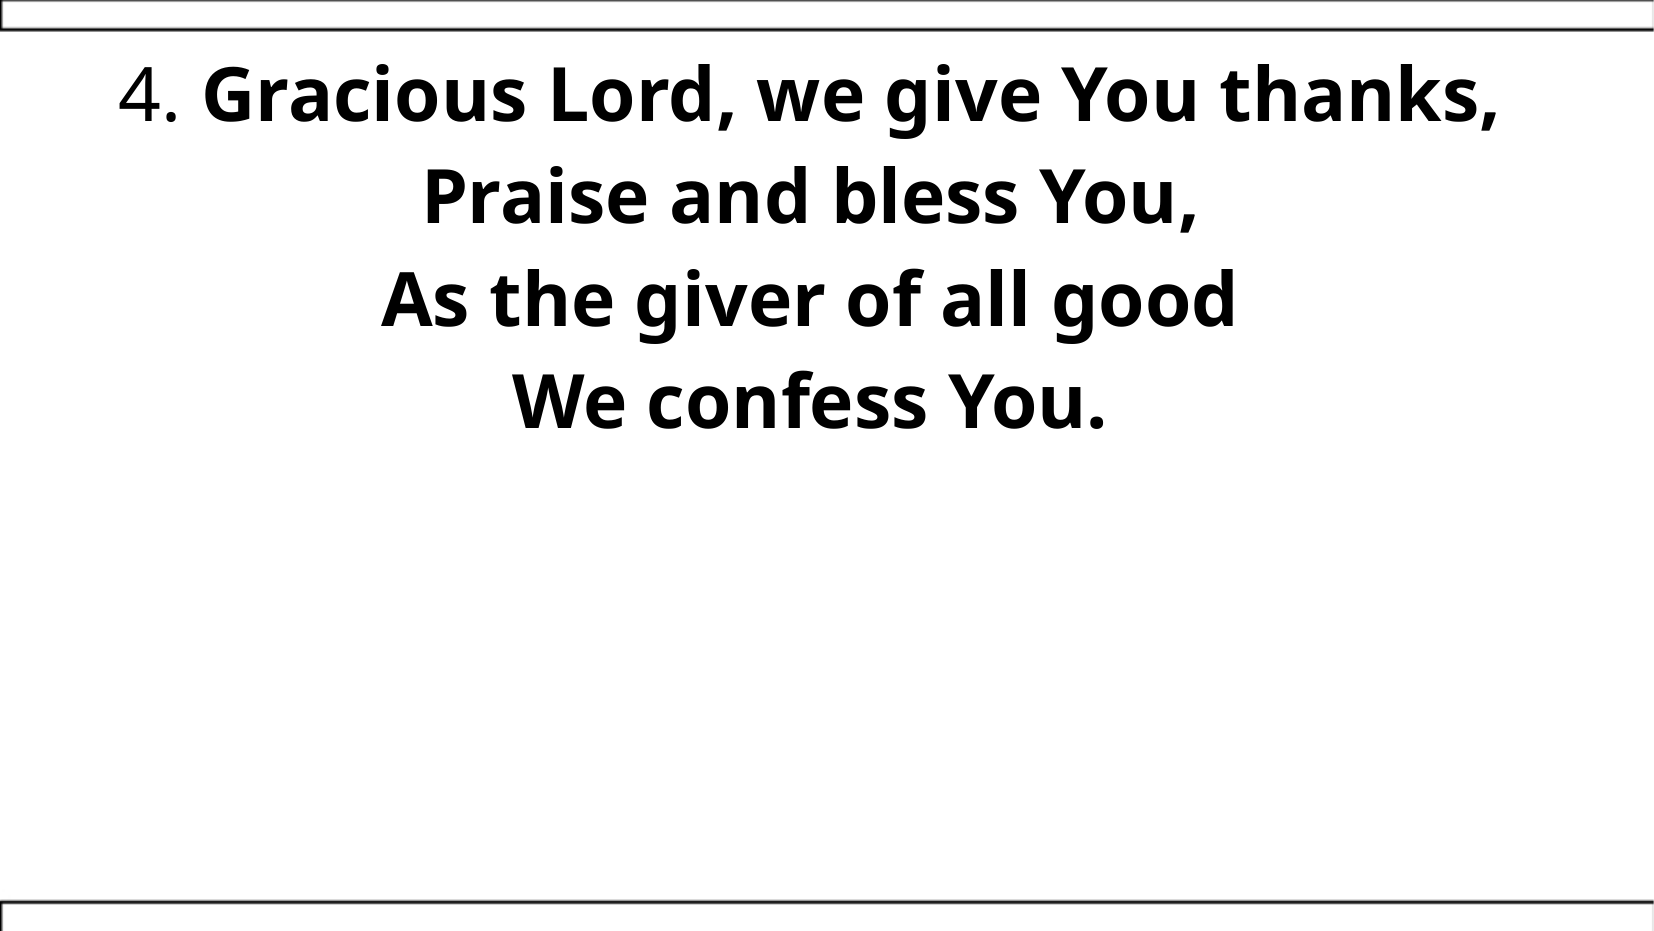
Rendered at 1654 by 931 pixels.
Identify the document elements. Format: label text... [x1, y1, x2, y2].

picture [0, 0, 1654, 931]
text_box 4. Gracious Lord, we give You thanks, Praise and bless You, As the giver of all good We confess You. [83, 33, 1539, 448]
